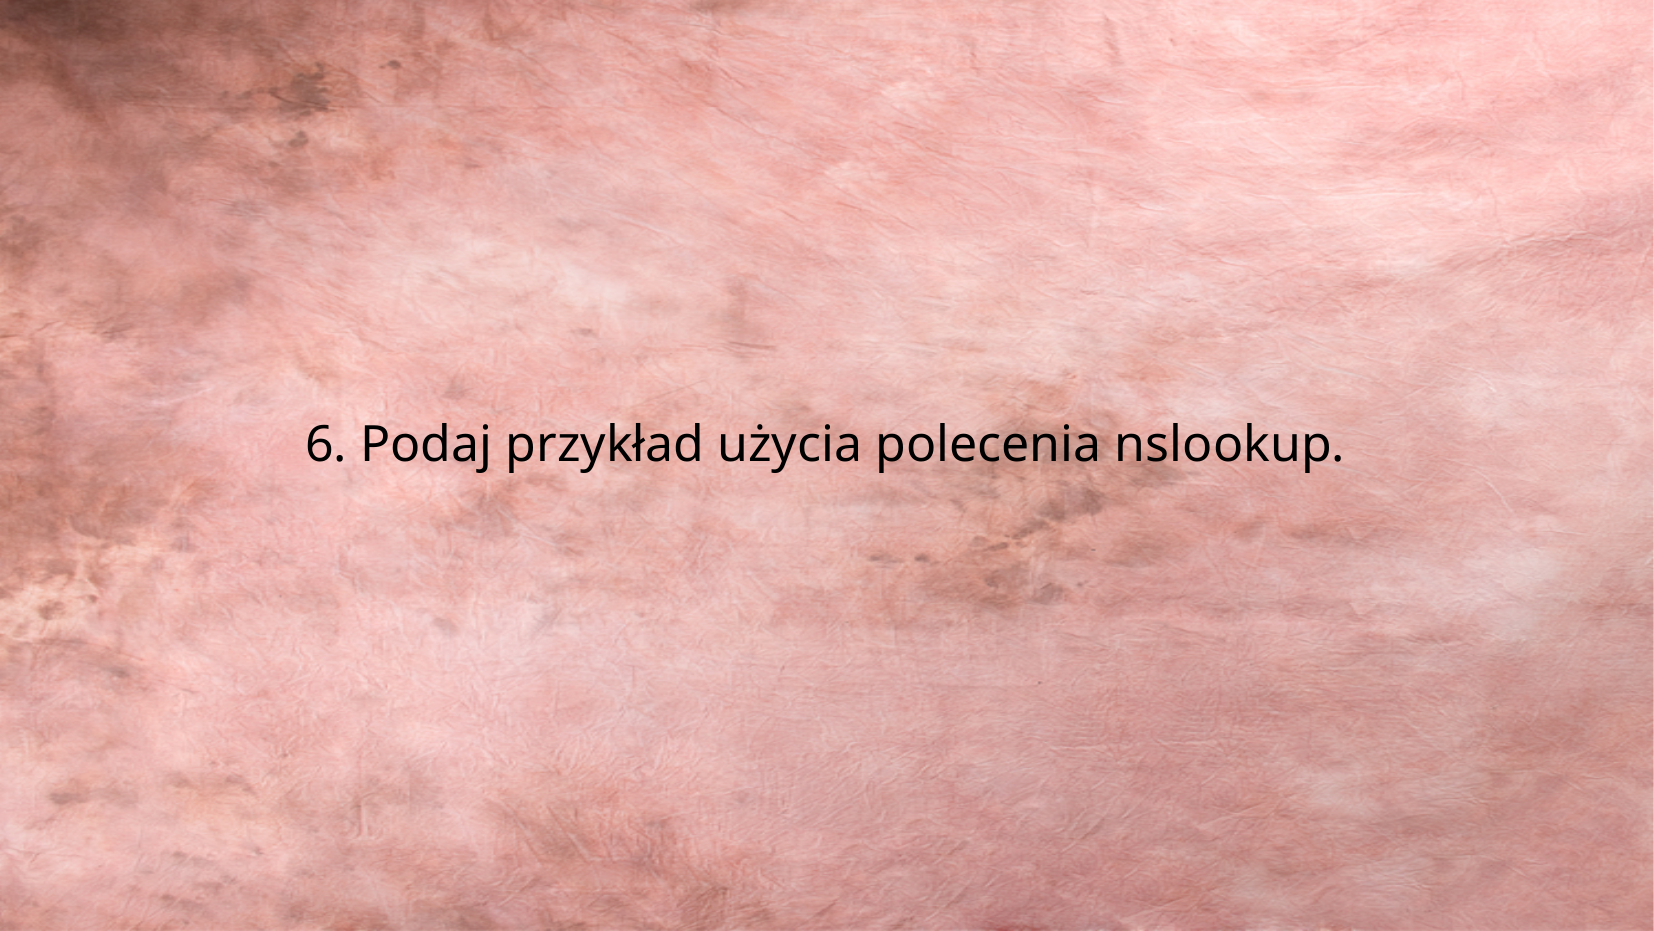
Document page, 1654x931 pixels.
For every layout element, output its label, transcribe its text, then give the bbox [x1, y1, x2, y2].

title 6. Podaj przykład użycia polecenia nslookup. [75, 330, 1564, 486]
picture [0, 0, 1654, 931]
